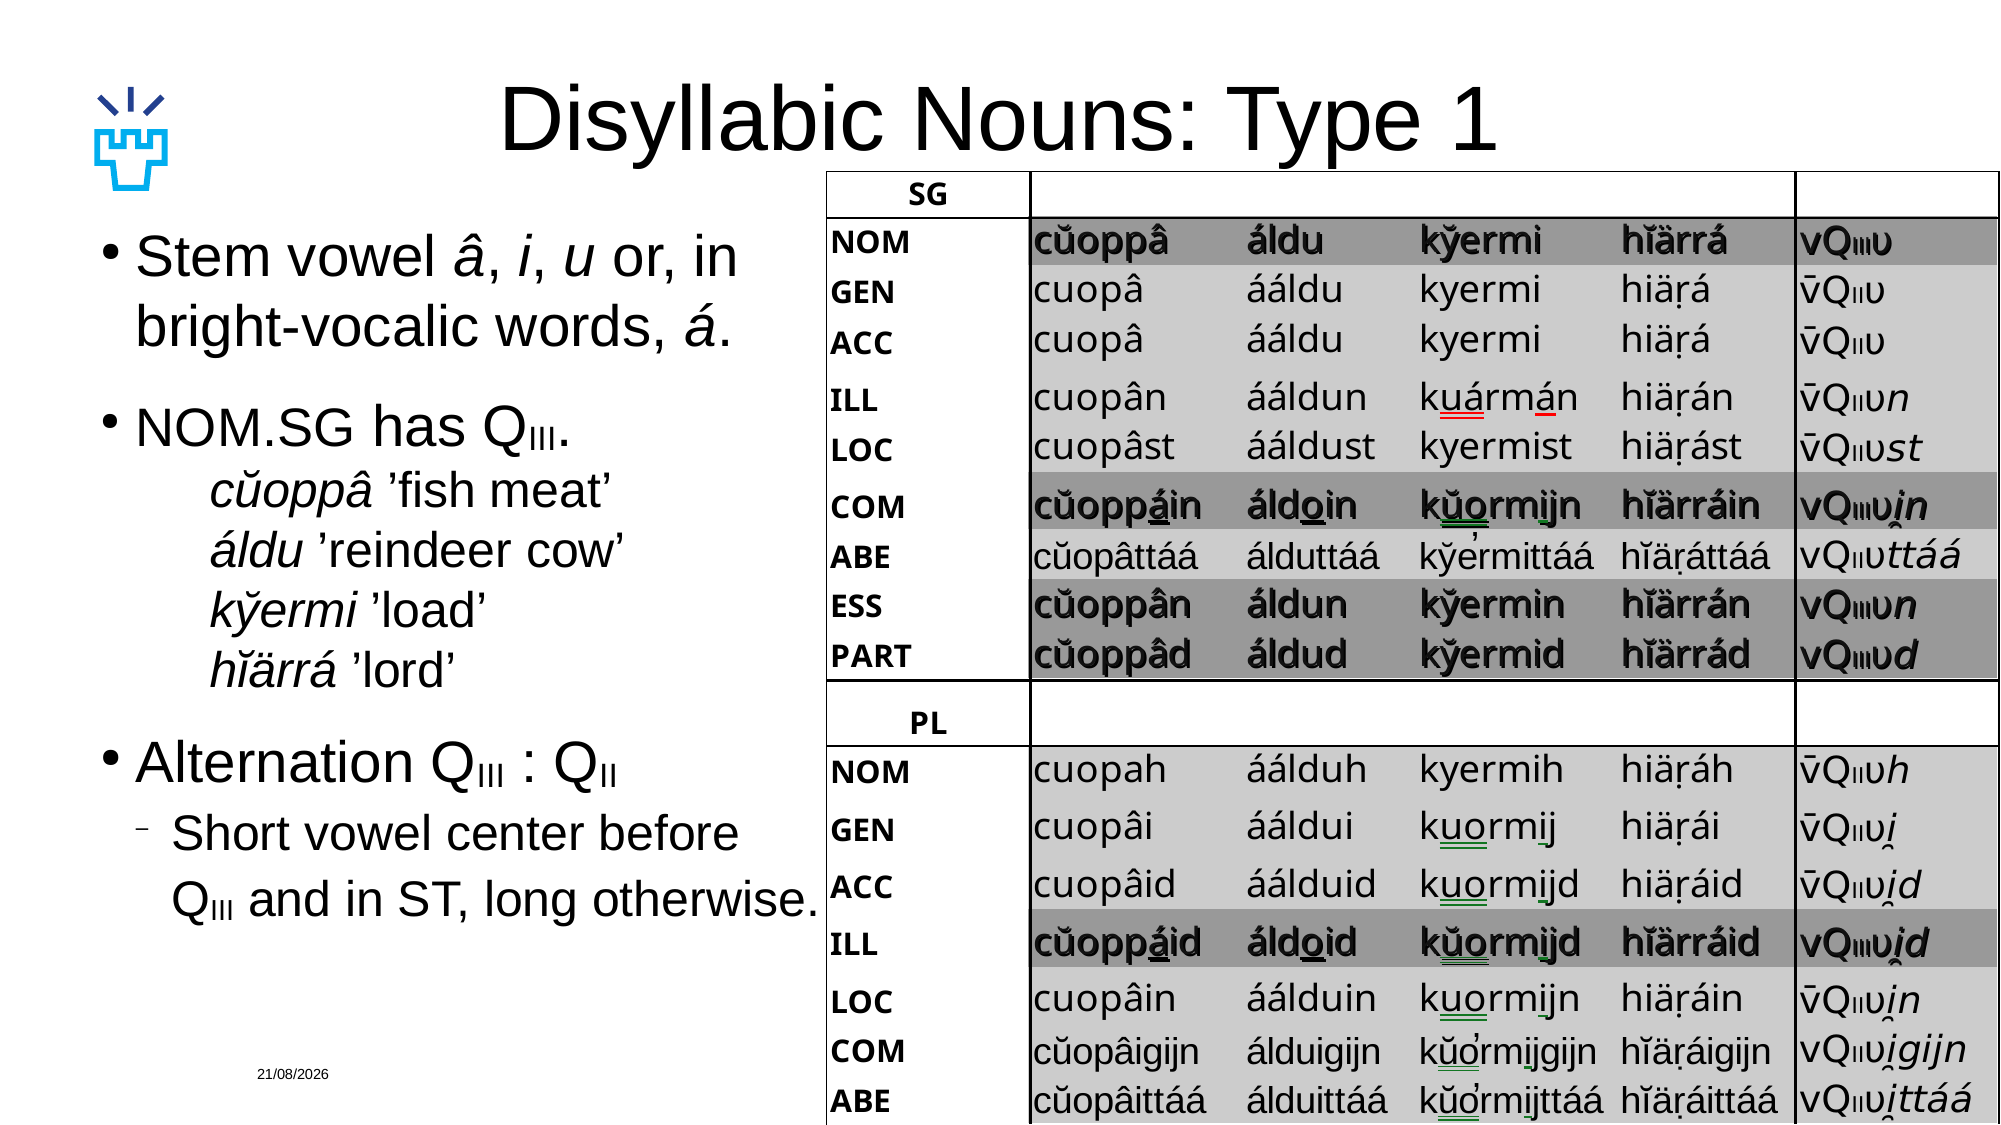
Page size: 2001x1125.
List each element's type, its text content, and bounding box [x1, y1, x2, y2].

chart [826, 171, 2000, 1125]
title Disyllabic Nouns: Type 1 [276, 17, 1724, 221]
list Stem vowel â, i, u or, in bright-vocalic words, á. NOM.SG has QIII. cŭoppâ ’fish meat’ áldu ’reindeer cow’ ky̆ermi ’load’ hĭärrá ’lord’ Alternation QIII : QII Short vowel center before QIII and in ST, long otherwise. [100, 218, 826, 1034]
